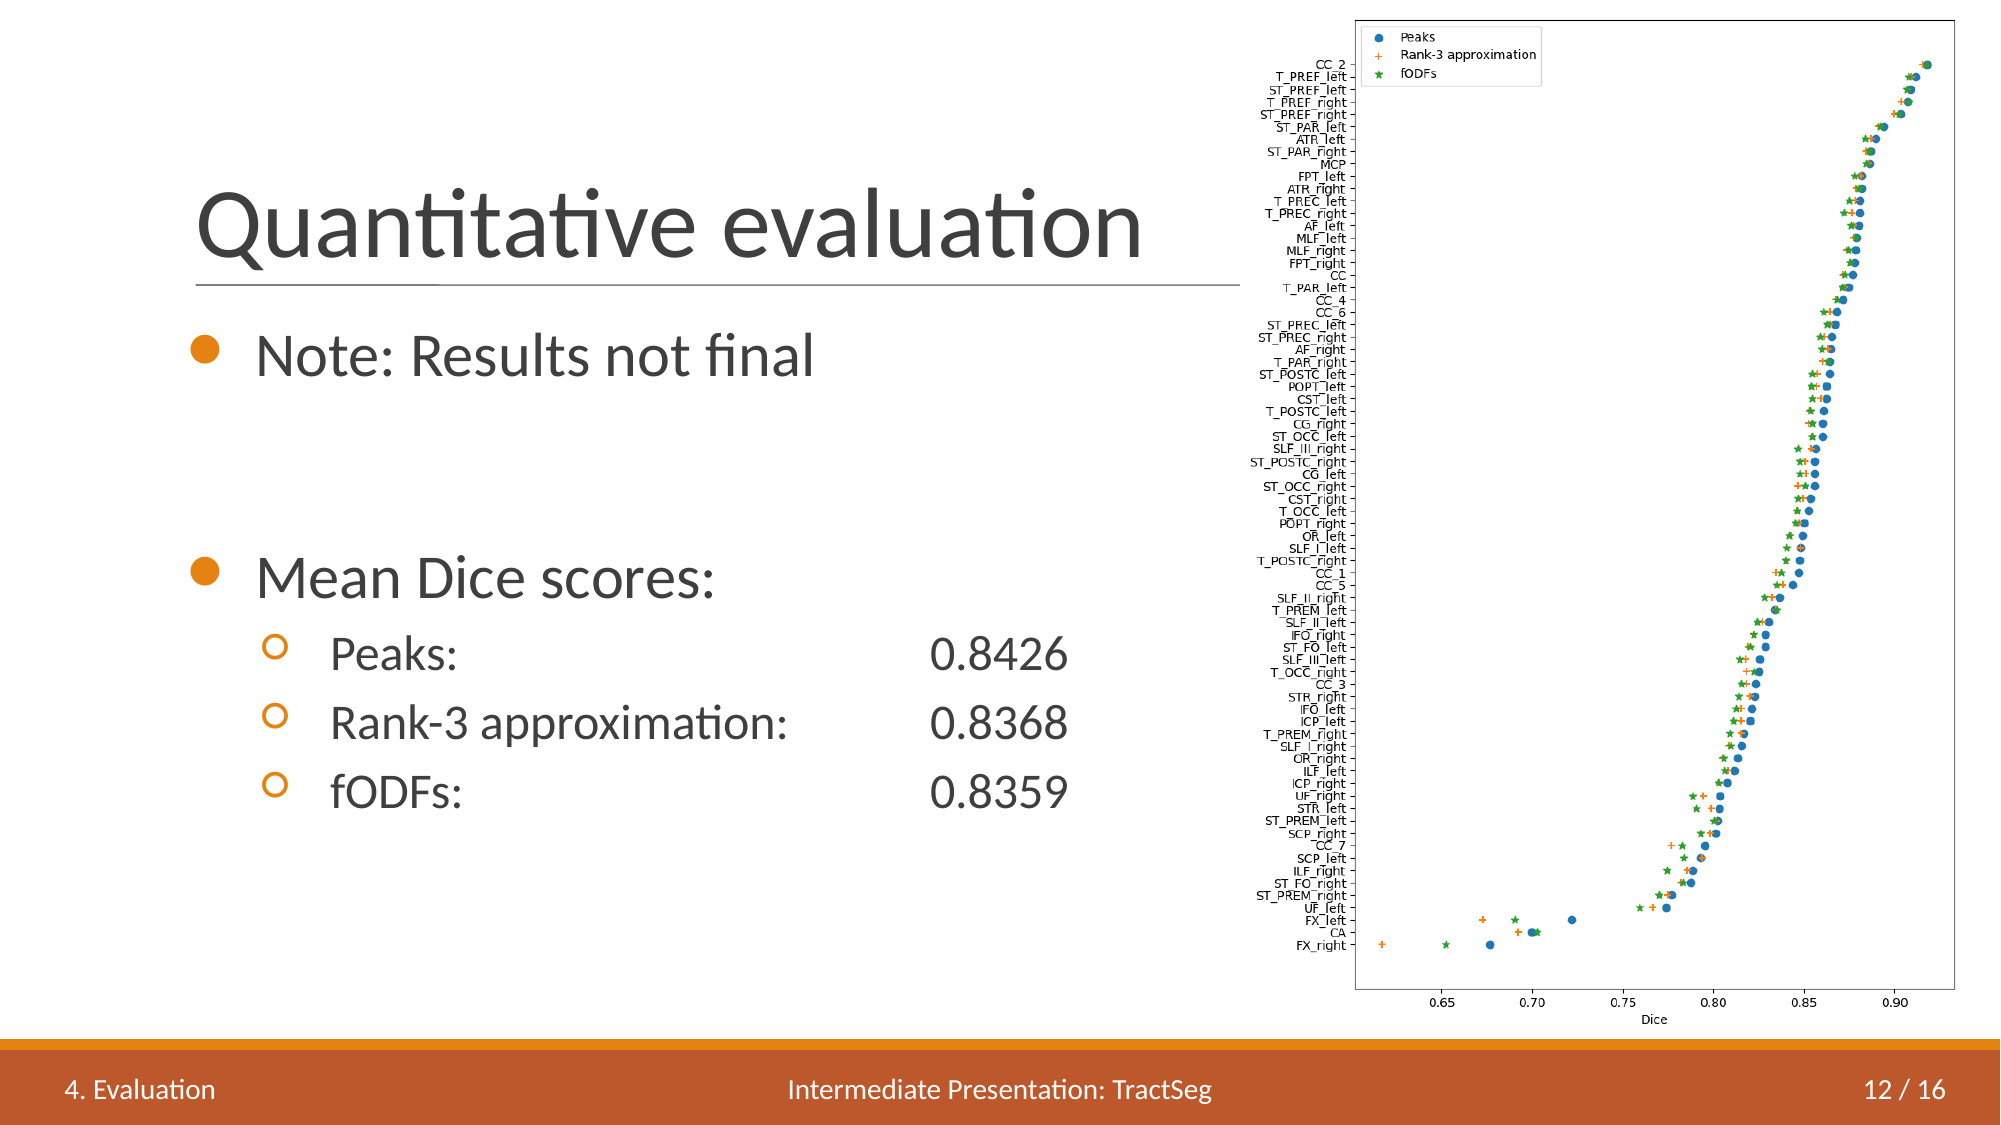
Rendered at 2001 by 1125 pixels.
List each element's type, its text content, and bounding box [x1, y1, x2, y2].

slide_number 1 / 16 [1741, 1035, 1962, 1125]
list Note: Results not final Mean Dice scores: Peaks: 0.8426 Rank-3 approximation: 0.8368 fODFs: 0.8359 [180, 302, 1240, 941]
slide_number Intermediate Presentation: TractSeg [552, 753, 1448, 1125]
title Quantitative evaluation [180, 47, 1240, 285]
slide_number 4. Evaluation [49, 753, 356, 1125]
picture [1240, 11, 1962, 1035]
